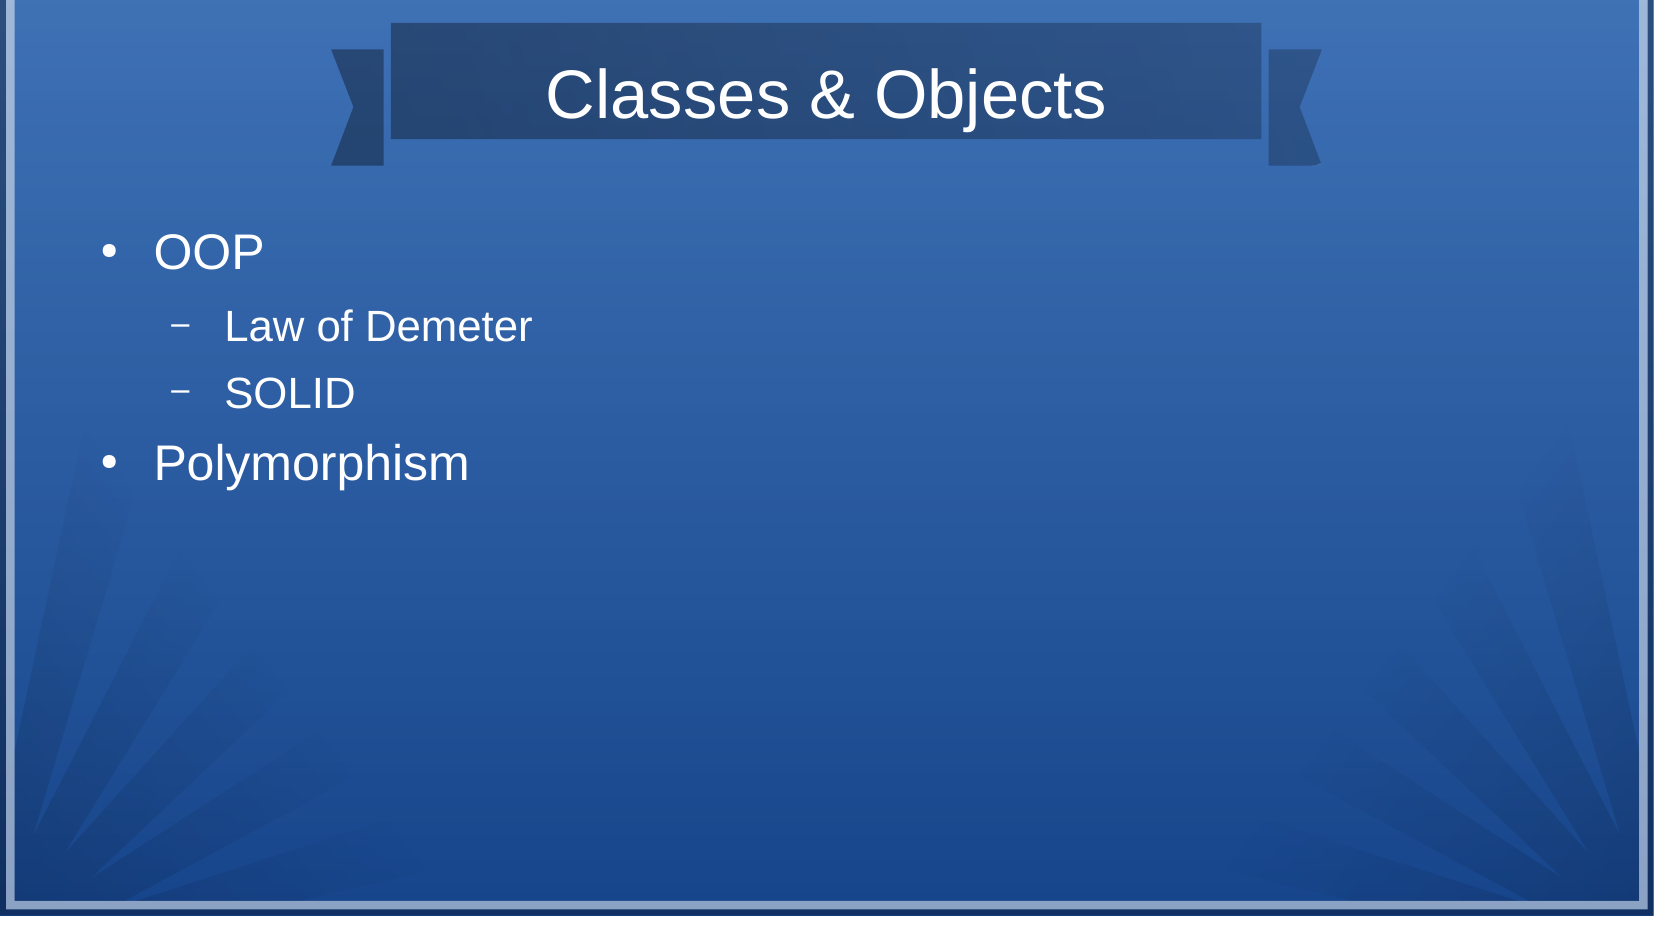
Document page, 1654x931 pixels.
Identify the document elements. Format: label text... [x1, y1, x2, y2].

list OOP Law of Demeter SOLID Polymorphism [82, 224, 1571, 848]
title Classes & Objects [389, 35, 1264, 154]
